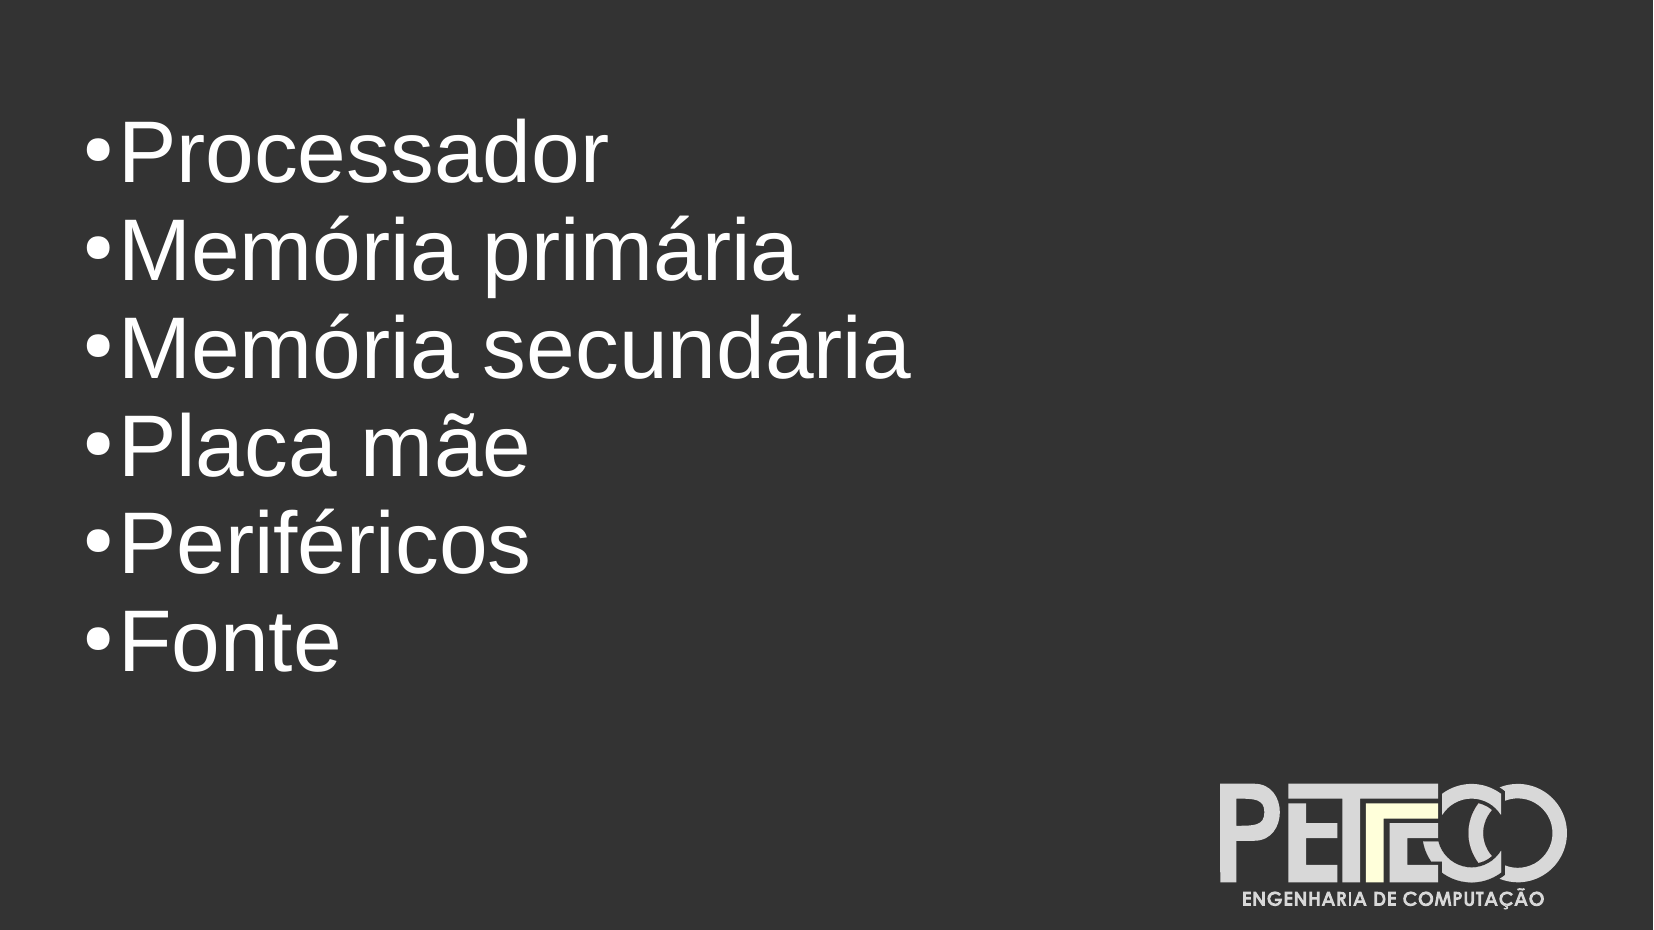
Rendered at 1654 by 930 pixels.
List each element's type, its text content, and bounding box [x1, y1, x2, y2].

subtitle Processador Memória primária Memória secundária Placa mãe Periféricos Fonte [82, 37, 1571, 757]
